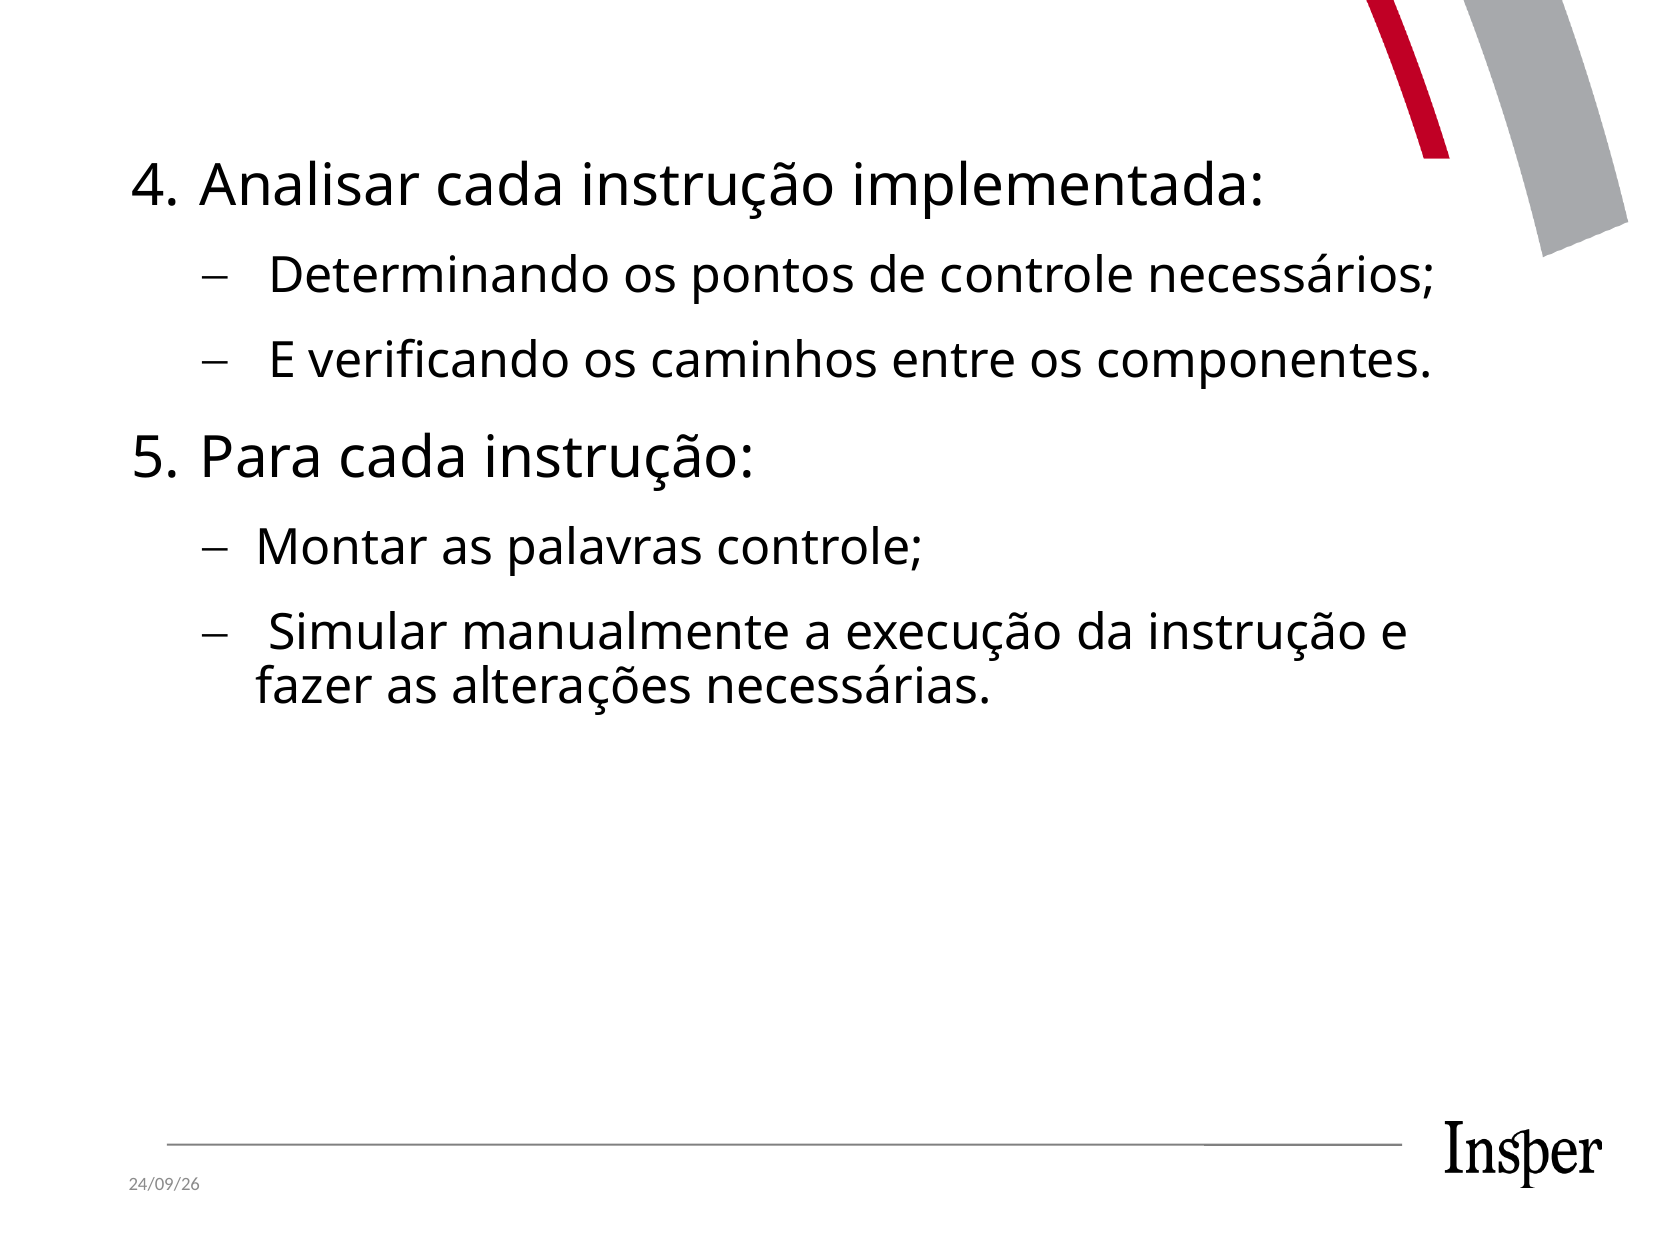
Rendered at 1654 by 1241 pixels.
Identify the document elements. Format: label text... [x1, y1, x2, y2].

list Analisar cada instrução implementada: Determinando os pontos de controle necessários; E verificando os caminhos entre os componentes. Para cada instrução: Montar as palavras controle; Simular manualmente a execução da instrução e fazer as alterações necessárias. [113, 53, 1540, 1134]
